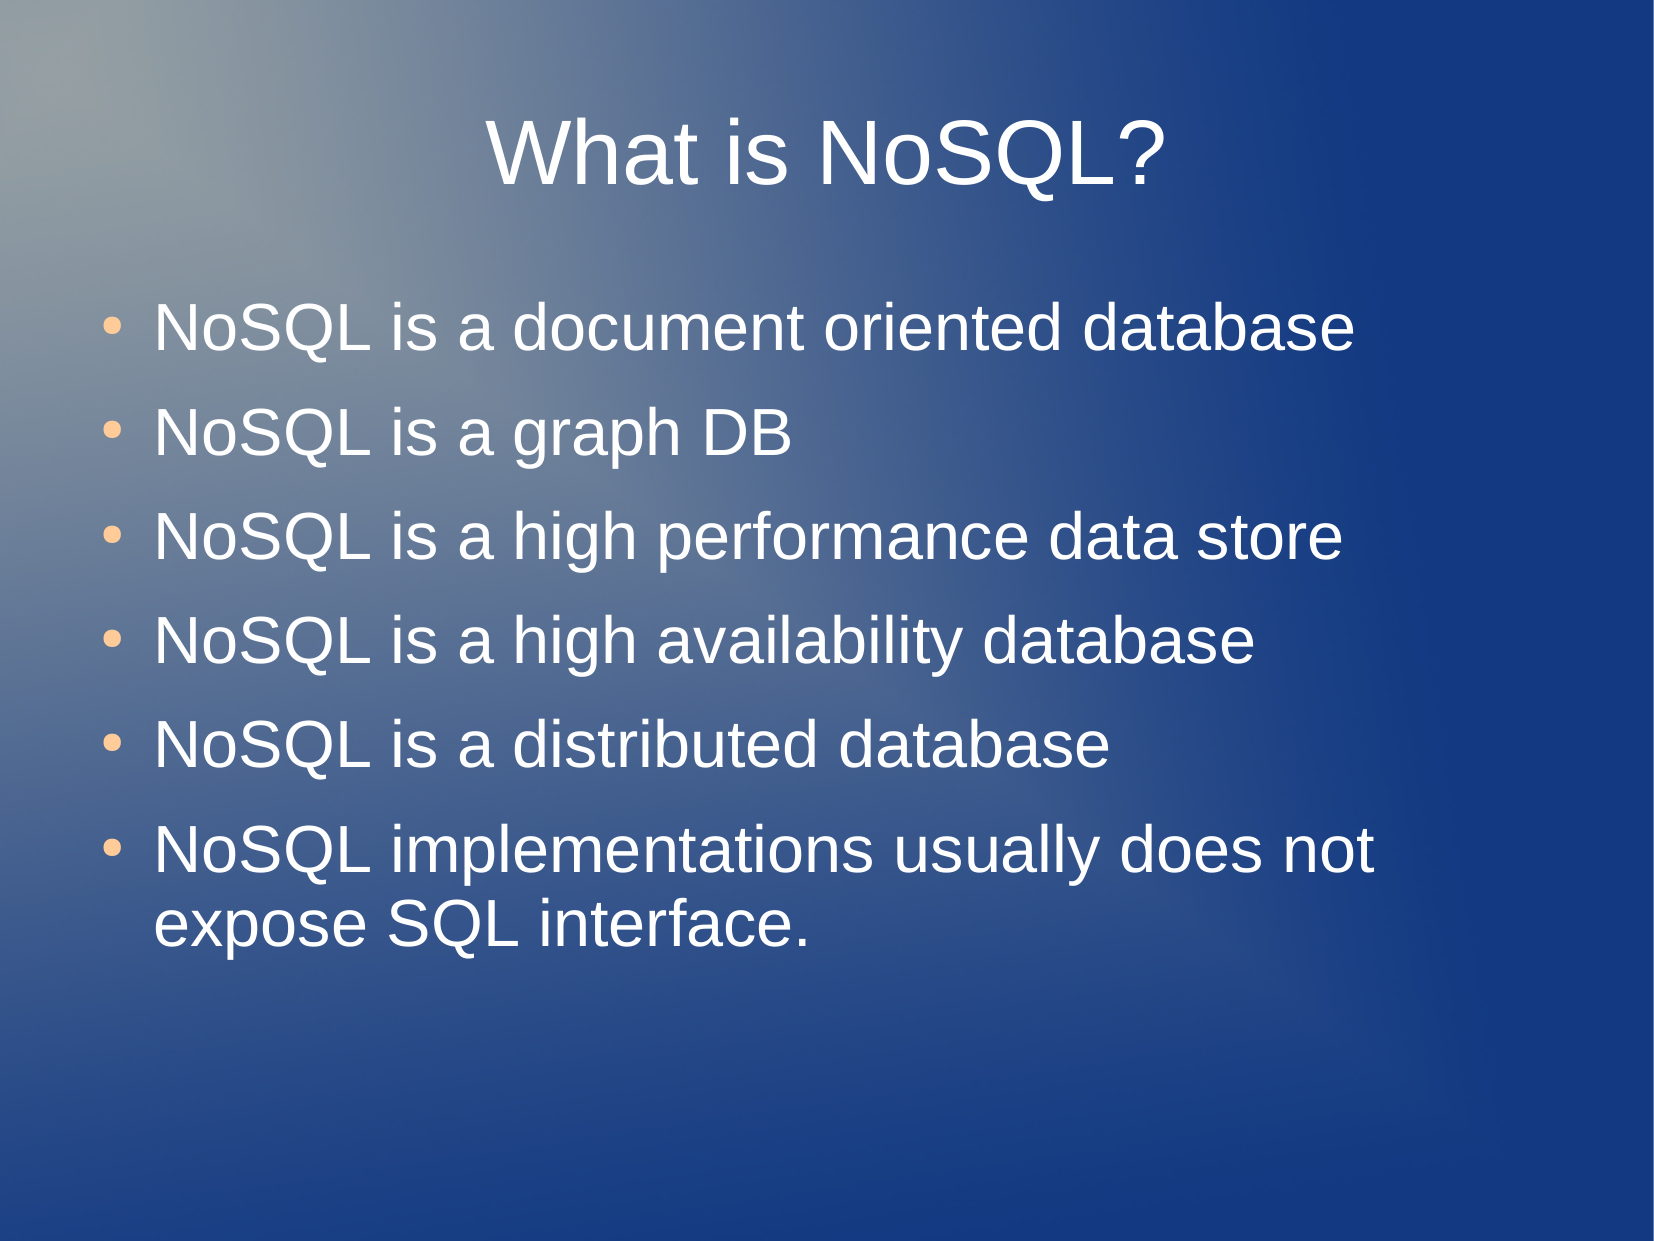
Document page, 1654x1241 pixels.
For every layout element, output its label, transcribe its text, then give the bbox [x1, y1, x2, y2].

title What is NoSQL? [82, 56, 1571, 250]
list NoSQL is a document oriented database NoSQL is a graph DB NoSQL is a high performance data store NoSQL is a high availability database NoSQL is a distributed database NoSQL implementations usually does not expose SQL interface. [82, 290, 1571, 1094]
picture [0, 0, 1654, 1241]
